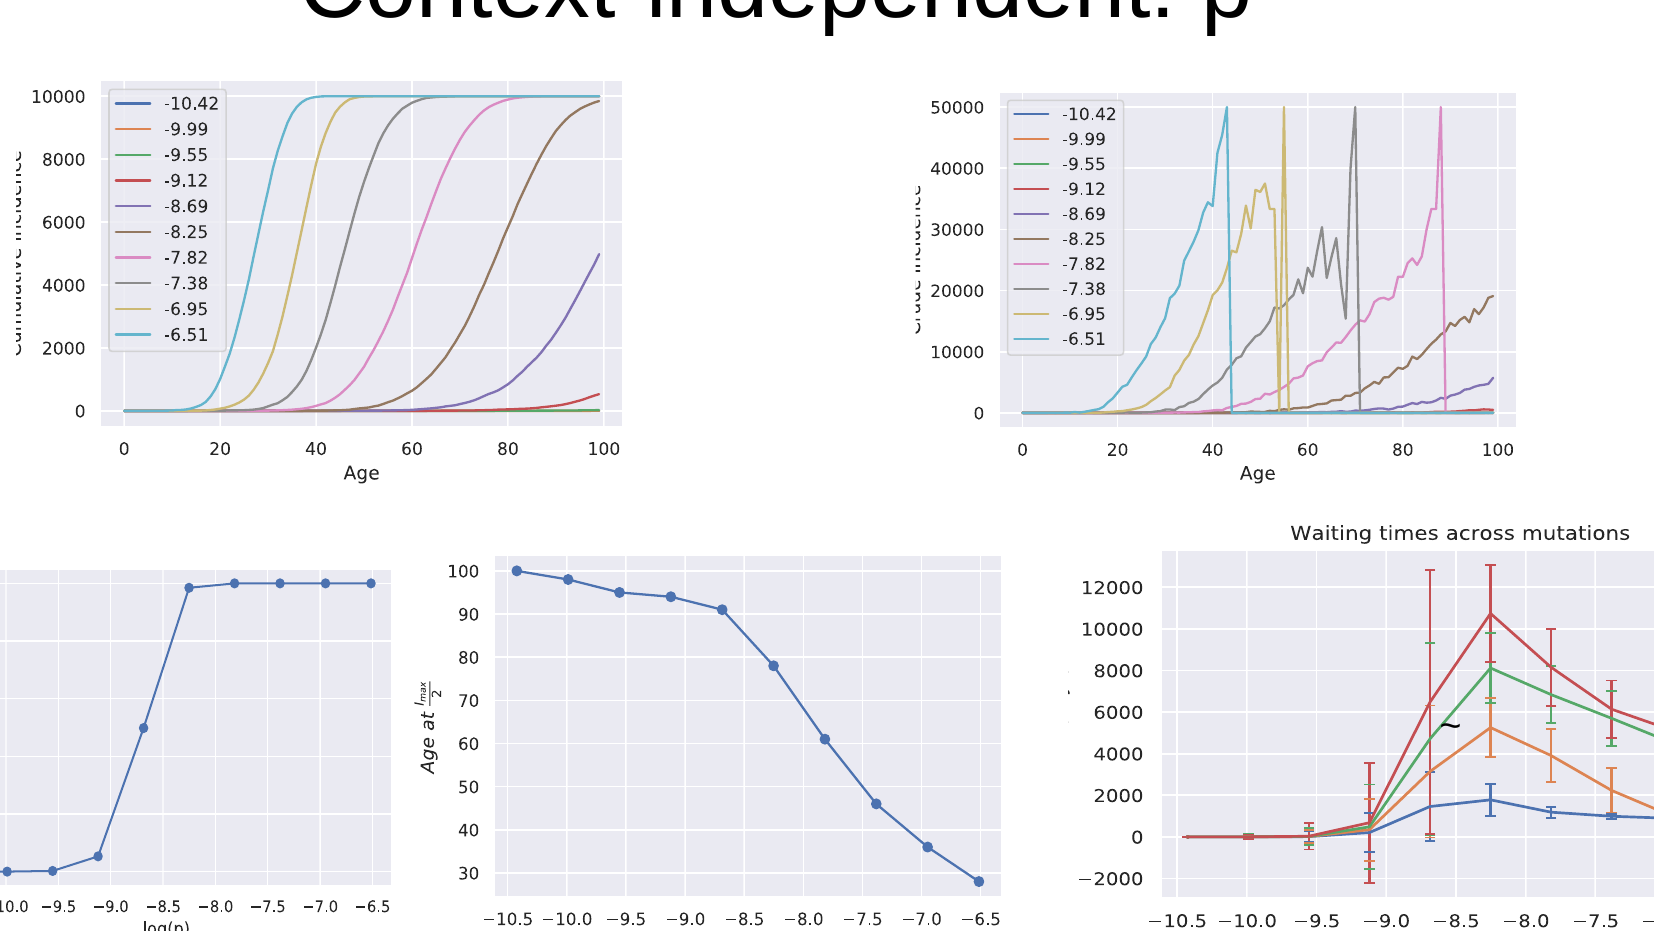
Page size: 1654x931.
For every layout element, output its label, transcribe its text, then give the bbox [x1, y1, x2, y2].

picture [16, 25, 691, 484]
picture [915, 38, 1584, 484]
picture [0, 493, 1654, 931]
title Context-independent: p [230, 0, 1329, 38]
